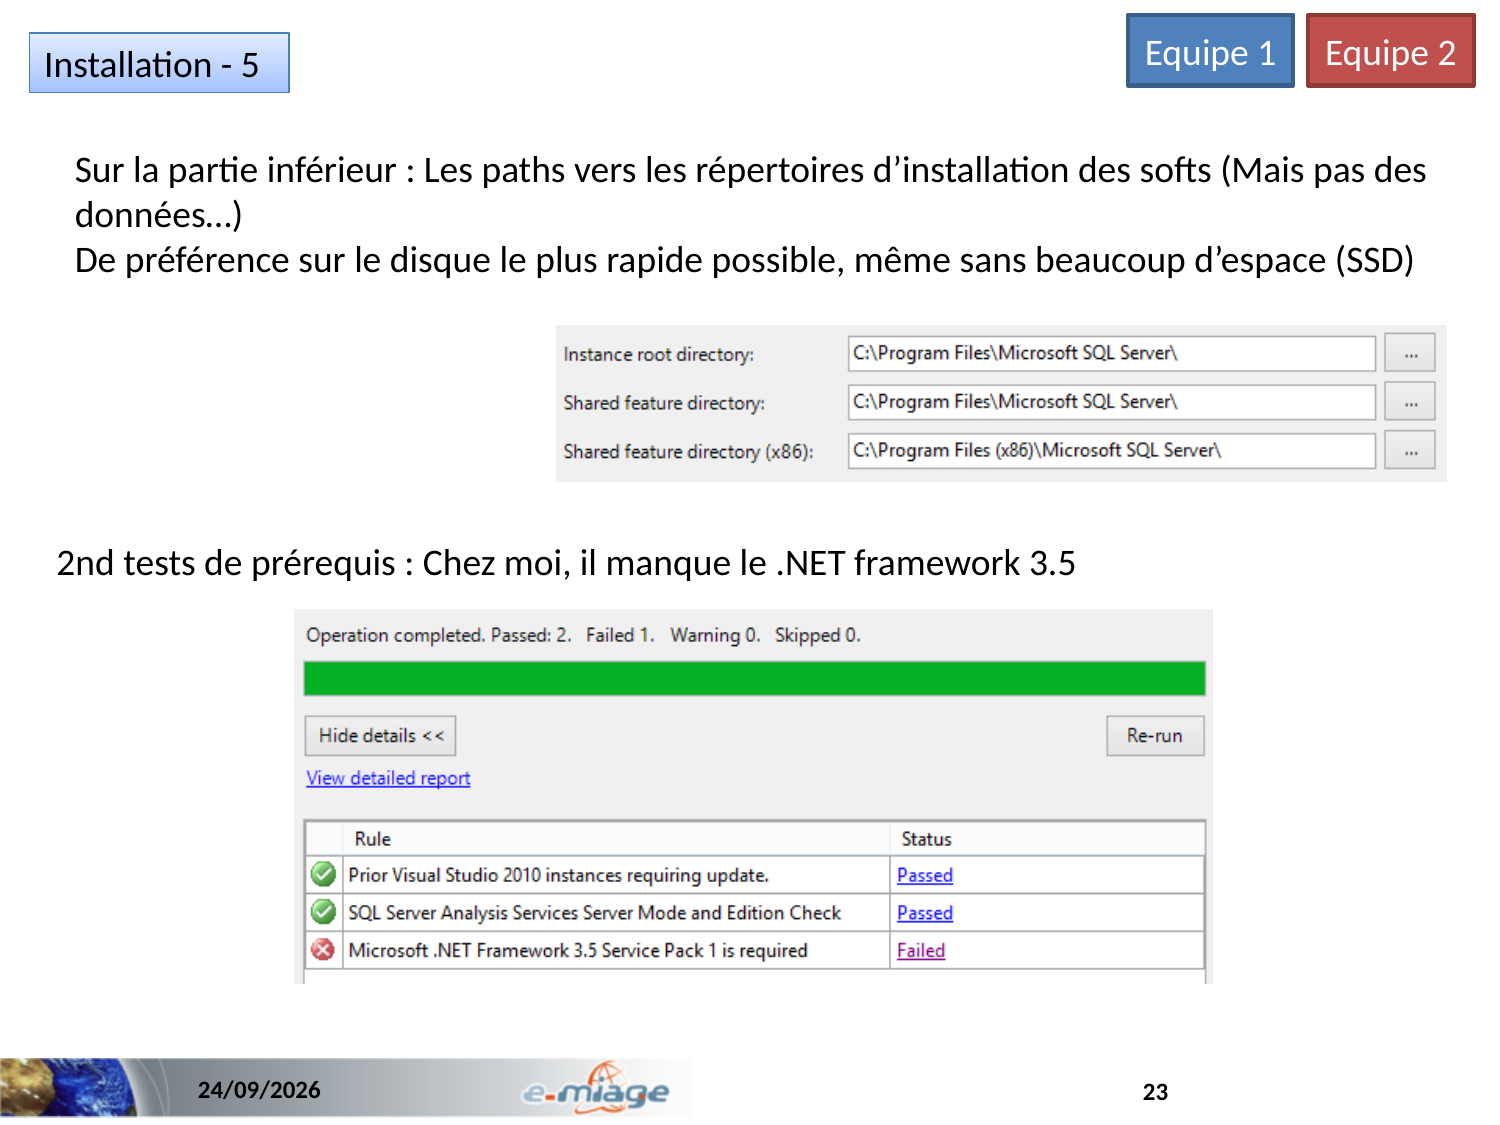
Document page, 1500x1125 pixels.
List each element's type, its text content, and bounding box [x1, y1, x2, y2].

text_box 2nd tests de prérequis : Chez moi, il manque le .NET framework 3.5 [41, 530, 1093, 591]
text_box Installation - 5 [29, 32, 290, 93]
picture [556, 325, 1447, 482]
picture [0, 1058, 691, 1118]
text_box Equipe 1 [1127, 14, 1294, 86]
picture [294, 609, 1213, 984]
text_box Sur la partie inférieur : Les paths vers les répertoires d’installation des softs (Mais pas des données…) De préférence sur le disque le plus rapide possible, même sans beaucoup d’espace (SSD) [60, 137, 1447, 288]
text_box Equipe 2 [1308, 14, 1474, 86]
